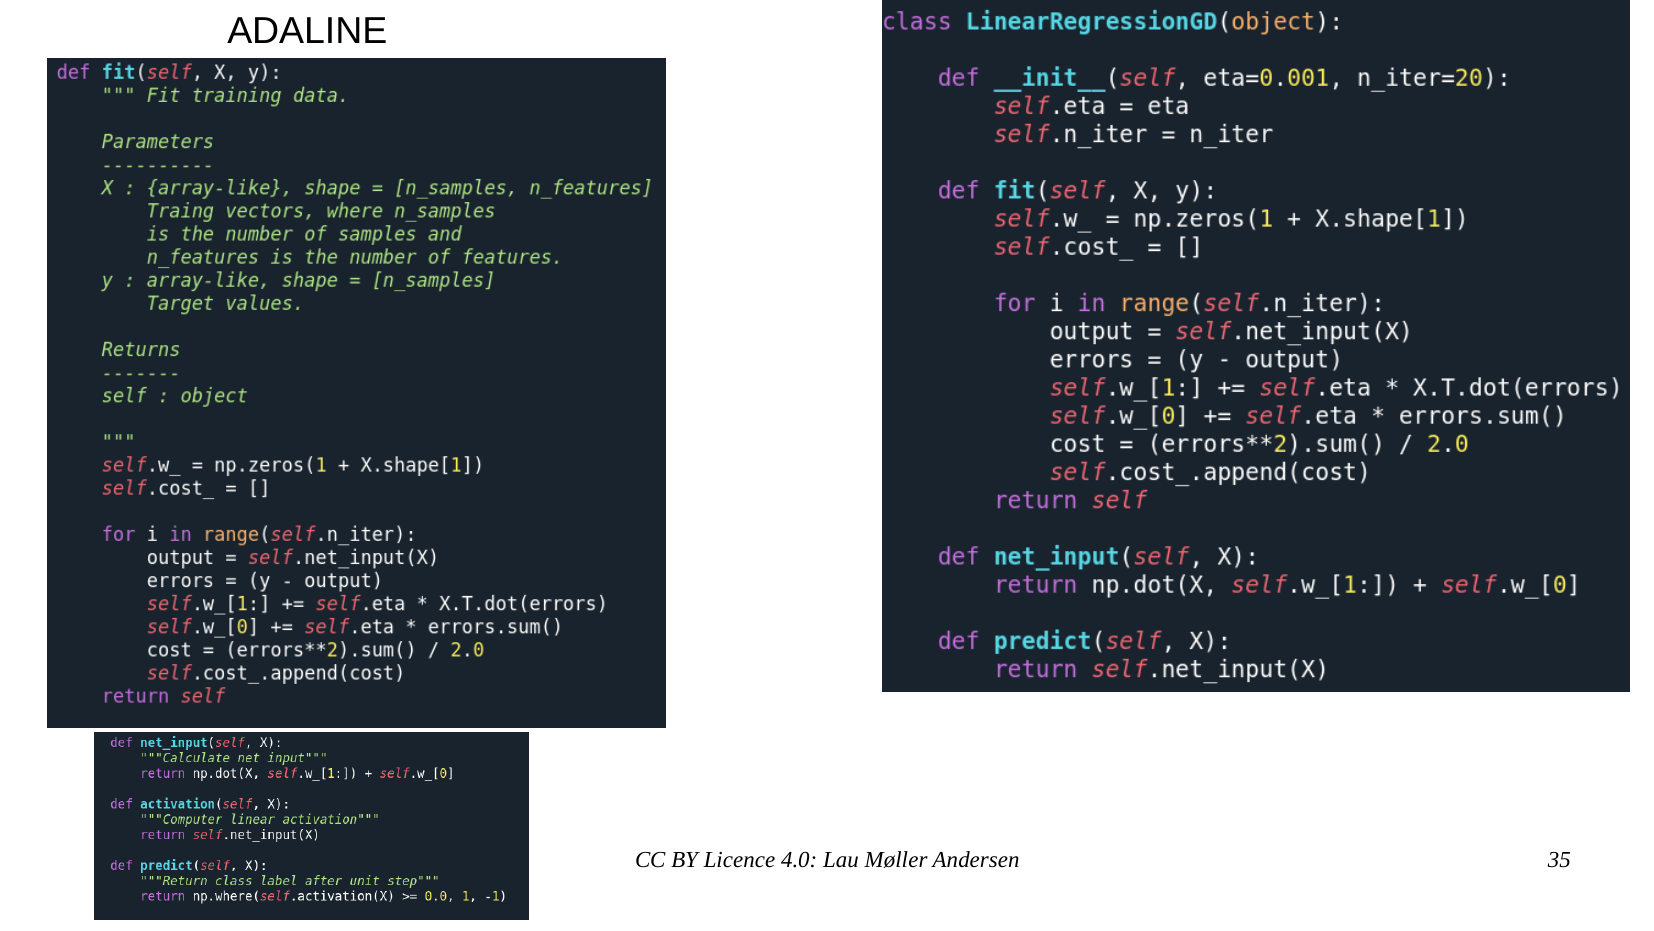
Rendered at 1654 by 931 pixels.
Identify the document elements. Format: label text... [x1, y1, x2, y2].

picture [882, 0, 1630, 692]
picture [94, 732, 529, 920]
picture [47, 58, 666, 728]
text_box ADALINE [212, 2, 473, 60]
